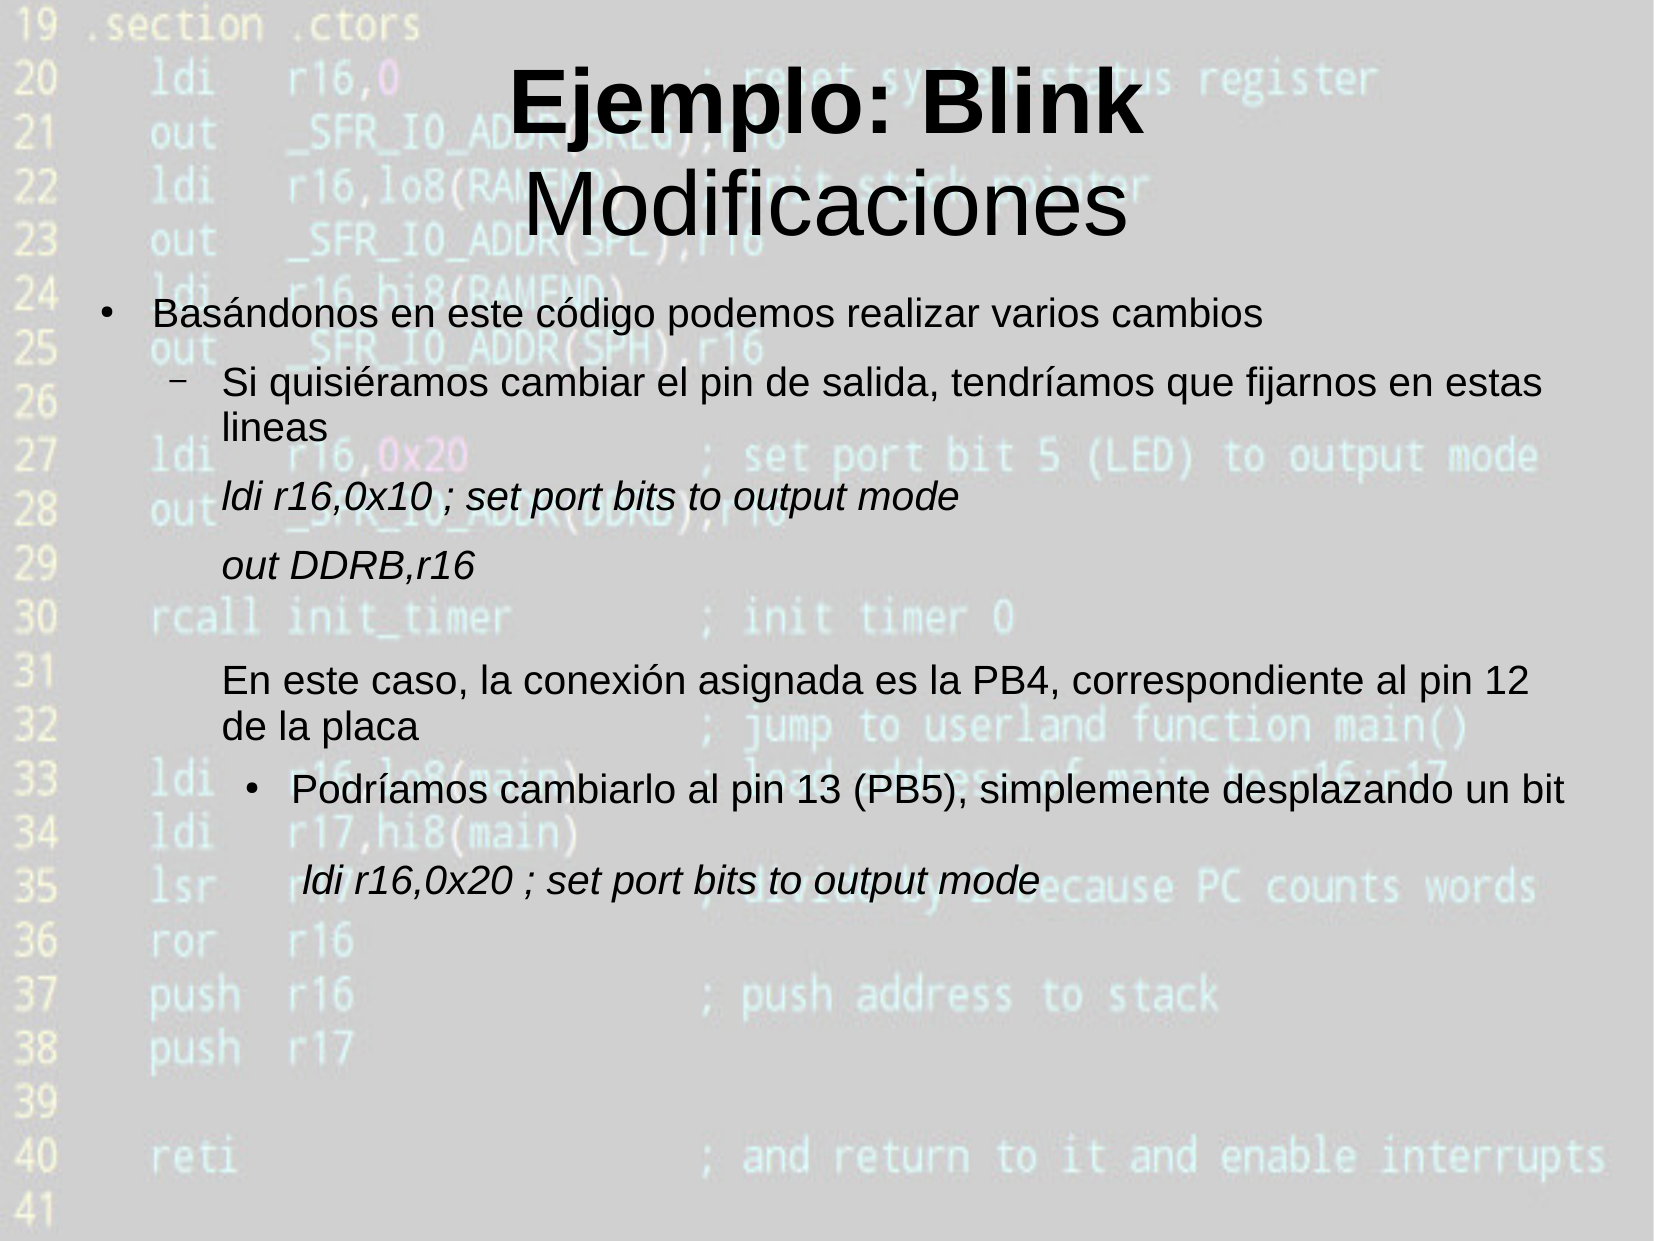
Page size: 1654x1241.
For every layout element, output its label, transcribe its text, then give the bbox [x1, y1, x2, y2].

title Ejemplo: Blink Modificaciones [82, 49, 1571, 257]
list Basándonos en este código podemos realizar varios cambios Si quisiéramos cambiar el pin de salida, tendríamos que fijarnos en estas lineas ldi r16,0x10 ; set port bits to output mode out DDRB,r16 En este caso, la conexión asignada es la PB4, correspondiente al pin 12 de la placa Podríamos cambiarlo al pin 13 (PB5), simplemente desplazando un bit ldi r16,0x20 ; set port bits to output mode [82, 290, 1571, 1010]
picture [0, 0, 1654, 1241]
